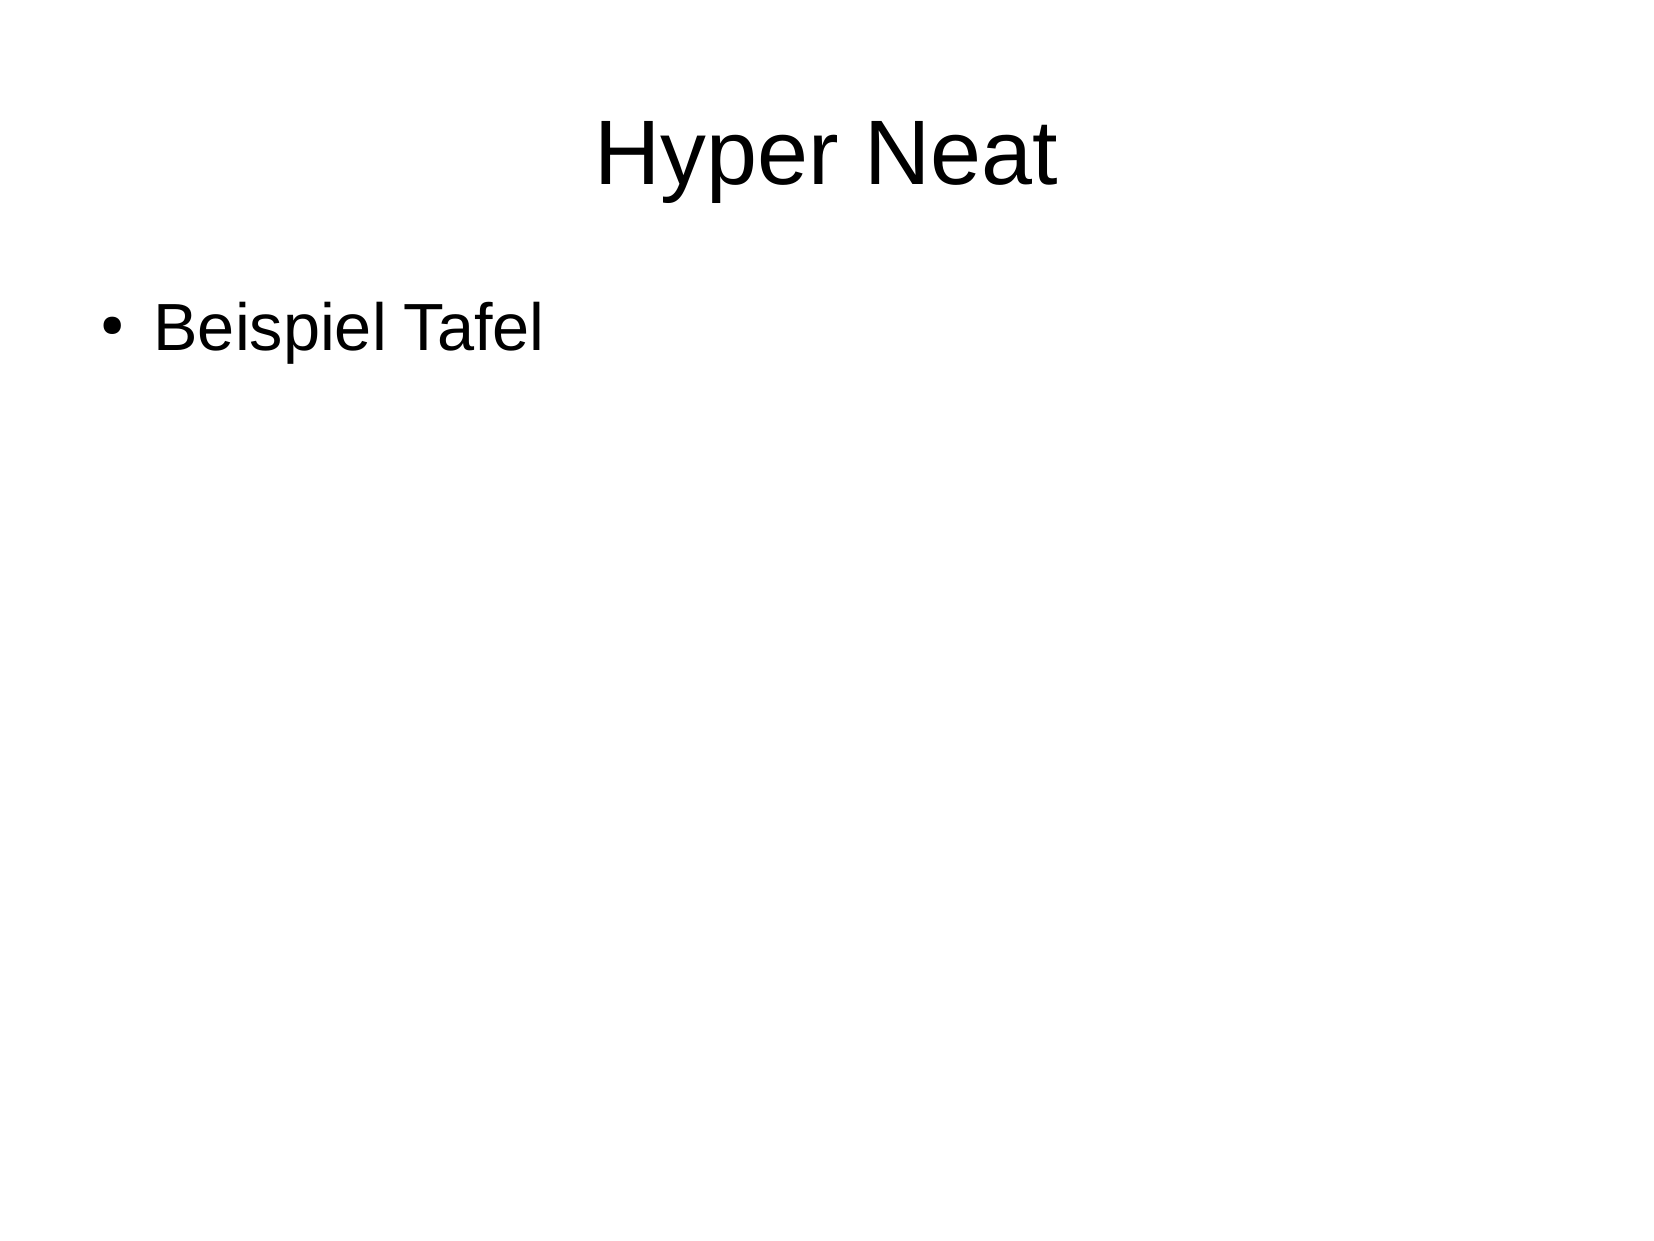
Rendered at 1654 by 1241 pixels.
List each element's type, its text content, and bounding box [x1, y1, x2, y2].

list Beispiel Tafel [82, 290, 1571, 1010]
title Hyper Neat [82, 49, 1571, 257]
